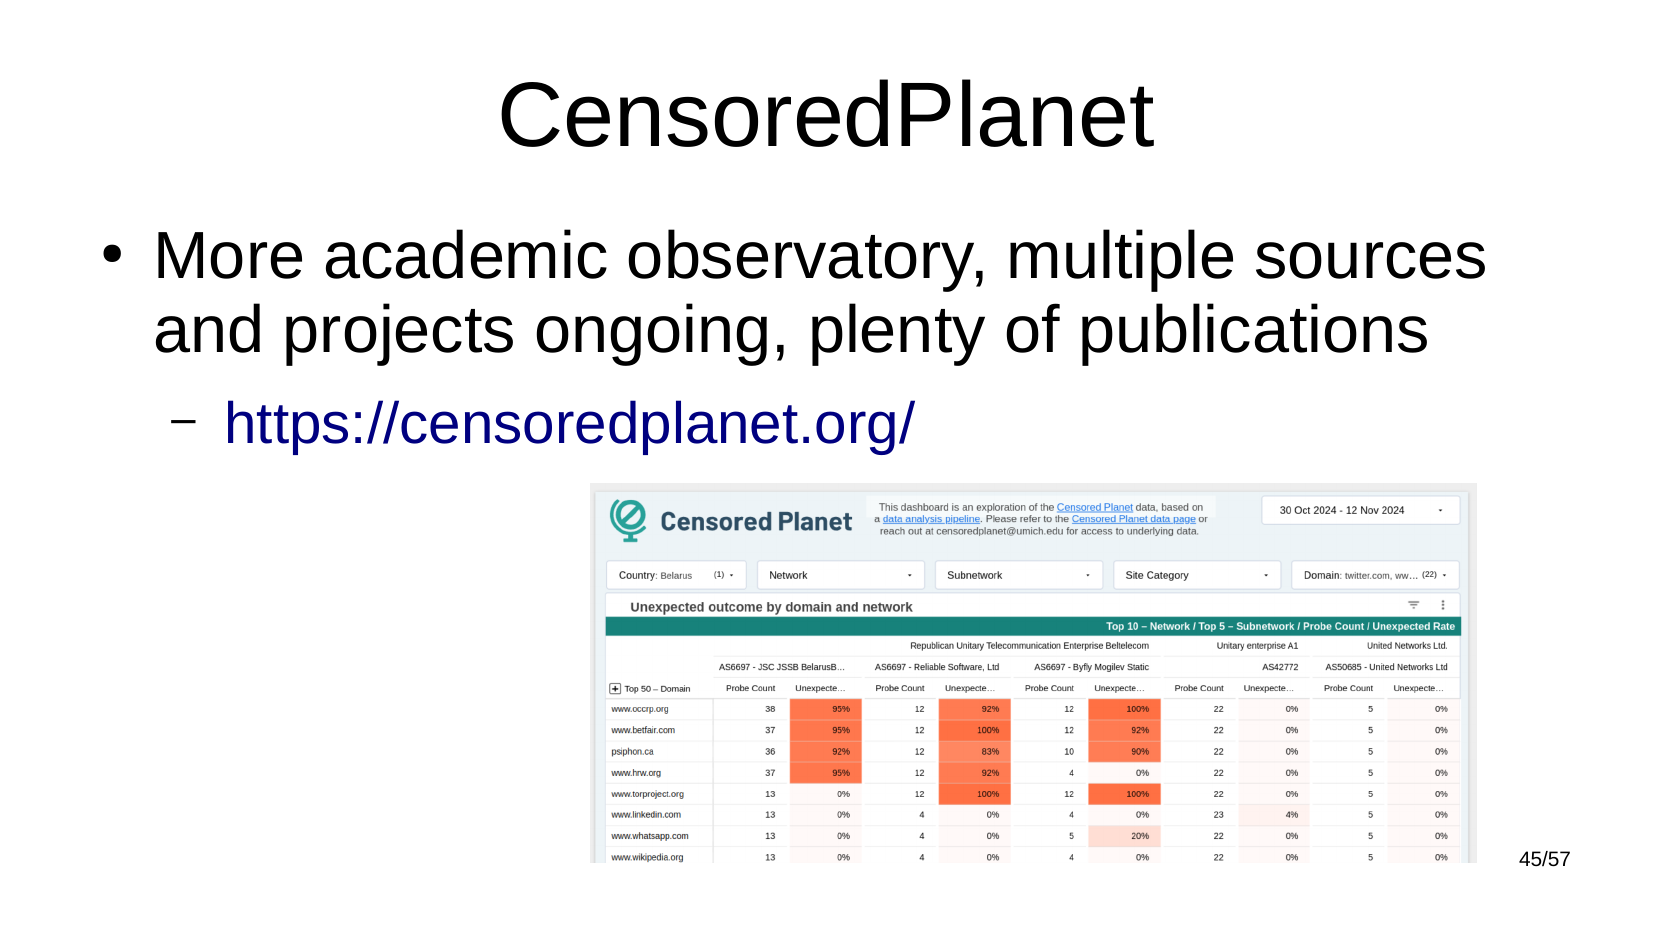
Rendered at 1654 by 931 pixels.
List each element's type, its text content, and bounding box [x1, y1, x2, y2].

list More academic observatory, multiple sources and projects ongoing, plenty of publications https://censoredplanet.org/ [82, 217, 1571, 758]
title CensoredPlanet [82, 37, 1571, 193]
picture [590, 483, 1477, 863]
